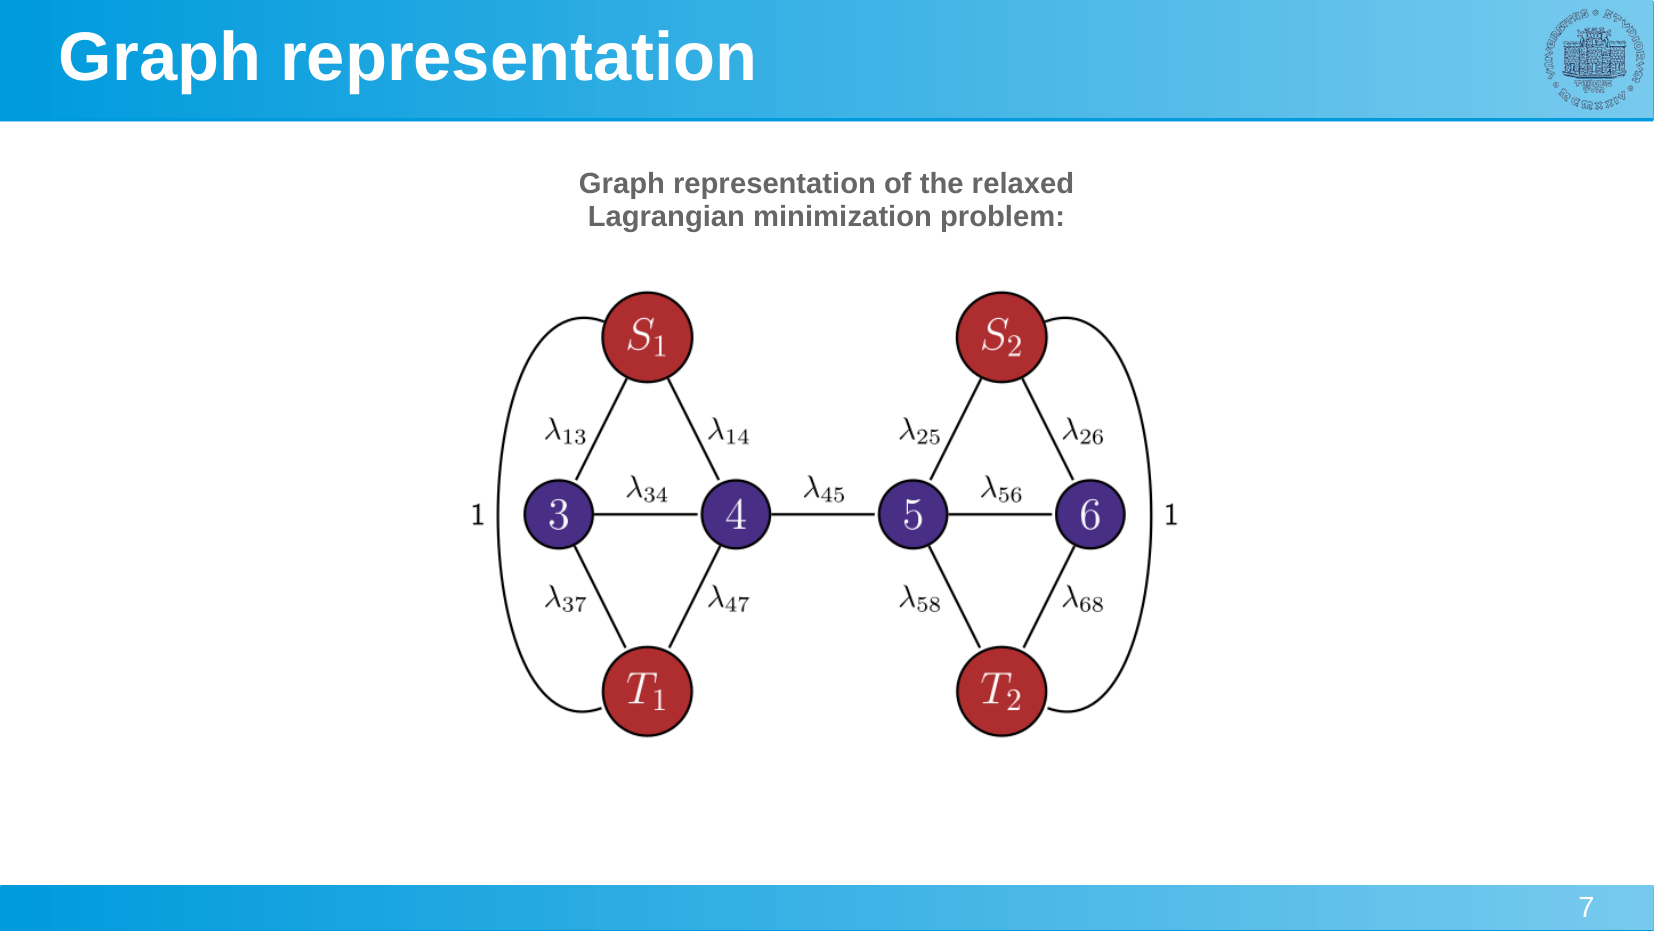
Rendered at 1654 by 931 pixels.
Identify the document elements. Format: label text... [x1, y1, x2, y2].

title Graph representation [59, 17, 1595, 97]
picture [1537, 0, 1654, 117]
picture [414, 269, 1240, 751]
text_box Graph representation of the relaxed Lagrangian minimization problem: [564, 159, 1090, 240]
